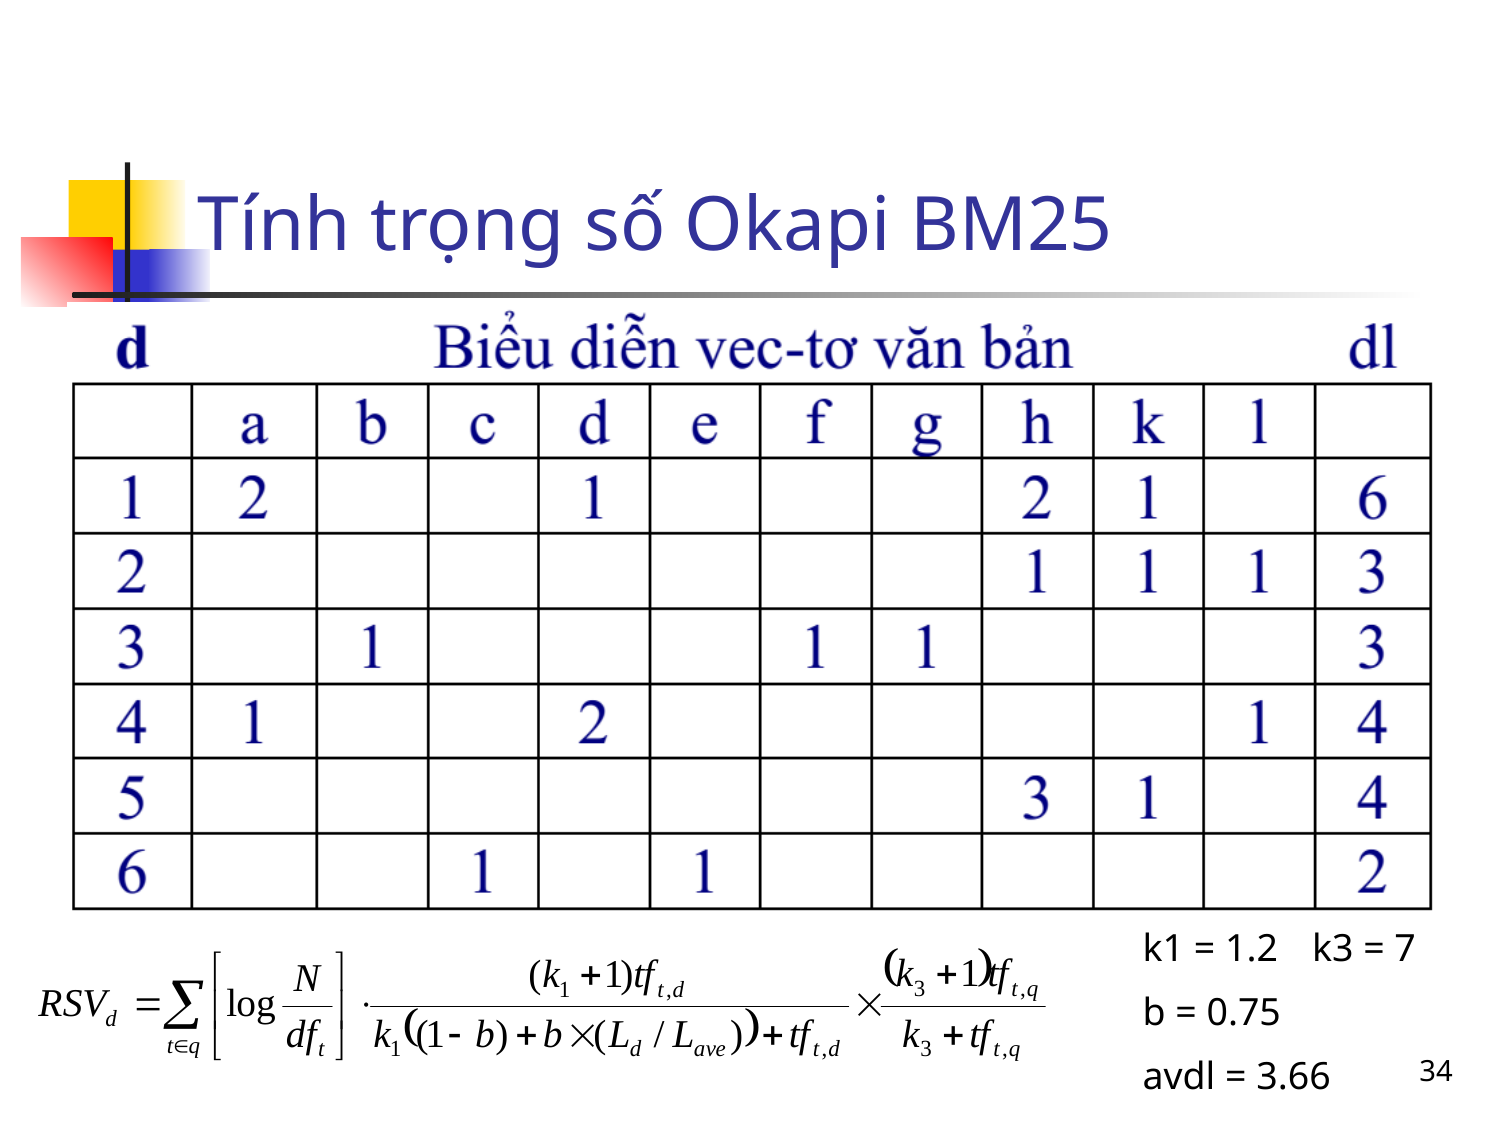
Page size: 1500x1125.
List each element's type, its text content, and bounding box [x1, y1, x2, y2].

picture [31, 943, 1053, 1069]
title Tính trọng số Okapi BM25 [182, 135, 1461, 274]
text_box k1 = 1.2 k3 = 7 b = 0.75 avdl = 3.66 [1128, 916, 1459, 1105]
slide_number <number> [1155, 1024, 1468, 1100]
picture [67, 302, 1447, 917]
